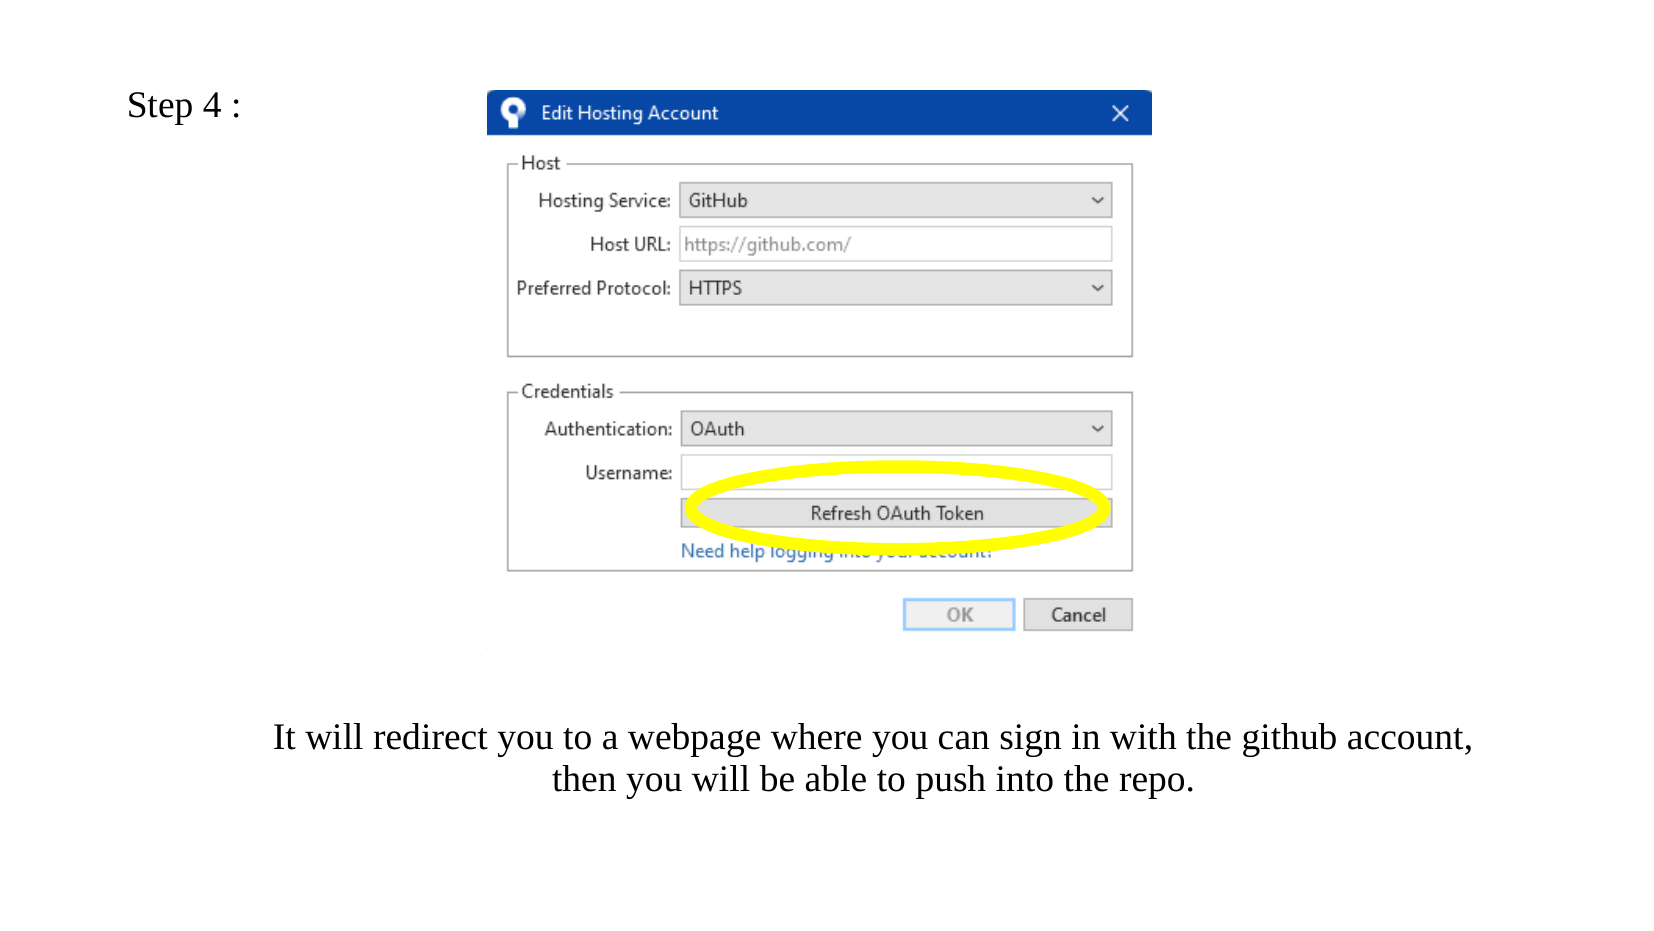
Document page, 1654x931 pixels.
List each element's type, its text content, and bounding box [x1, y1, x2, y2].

text_box [690, 466, 1105, 550]
text_box It will redirect you to a webpage where you can sign in with the github account, then you will be able to push into the repo. [224, 708, 1524, 931]
picture [487, 90, 1152, 650]
text_box Step 4 : [112, 76, 467, 136]
